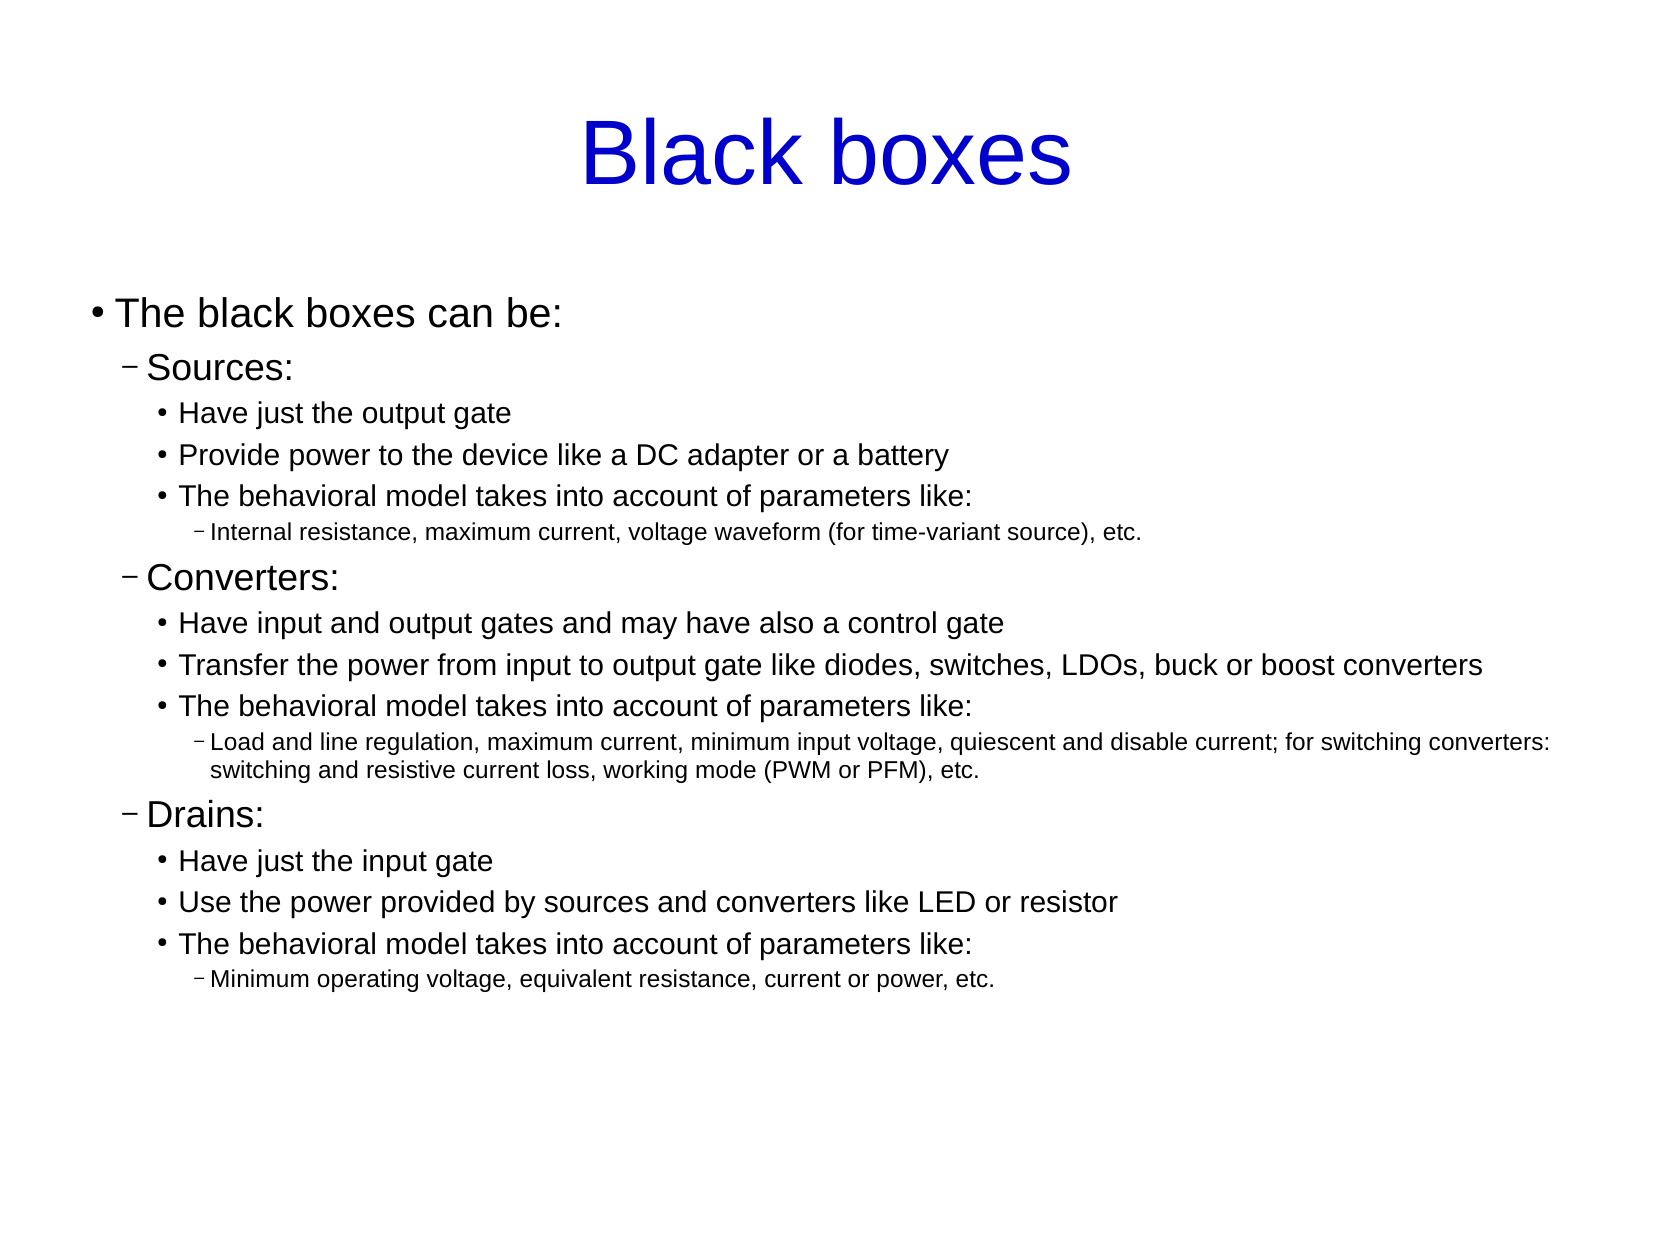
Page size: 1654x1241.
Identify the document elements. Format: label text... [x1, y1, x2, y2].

list The black boxes can be: Sources: Have just the output gate Provide power to the device like a DC adapter or a battery The behavioral model takes into account of parameters like: Internal resistance, maximum current, voltage waveform (for time-variant source), etc. Converters: Have input and output gates and may have also a control gate Transfer the power from input to output gate like diodes, switches, LDOs, buck or boost converters The behavioral model takes into account of parameters like: Load and line regulation, maximum current, minimum input voltage, quiescent and disable current; for switching converters: switching and resistive current loss, working mode (PWM or PFM), etc. Drains: Have just the input gate Use the power provided by sources and converters like LED or resistor The behavioral model takes into account of parameters like: Minimum operating voltage, equivalent resistance, current or power, etc. [82, 290, 1571, 1010]
title Black boxes [82, 49, 1571, 257]
